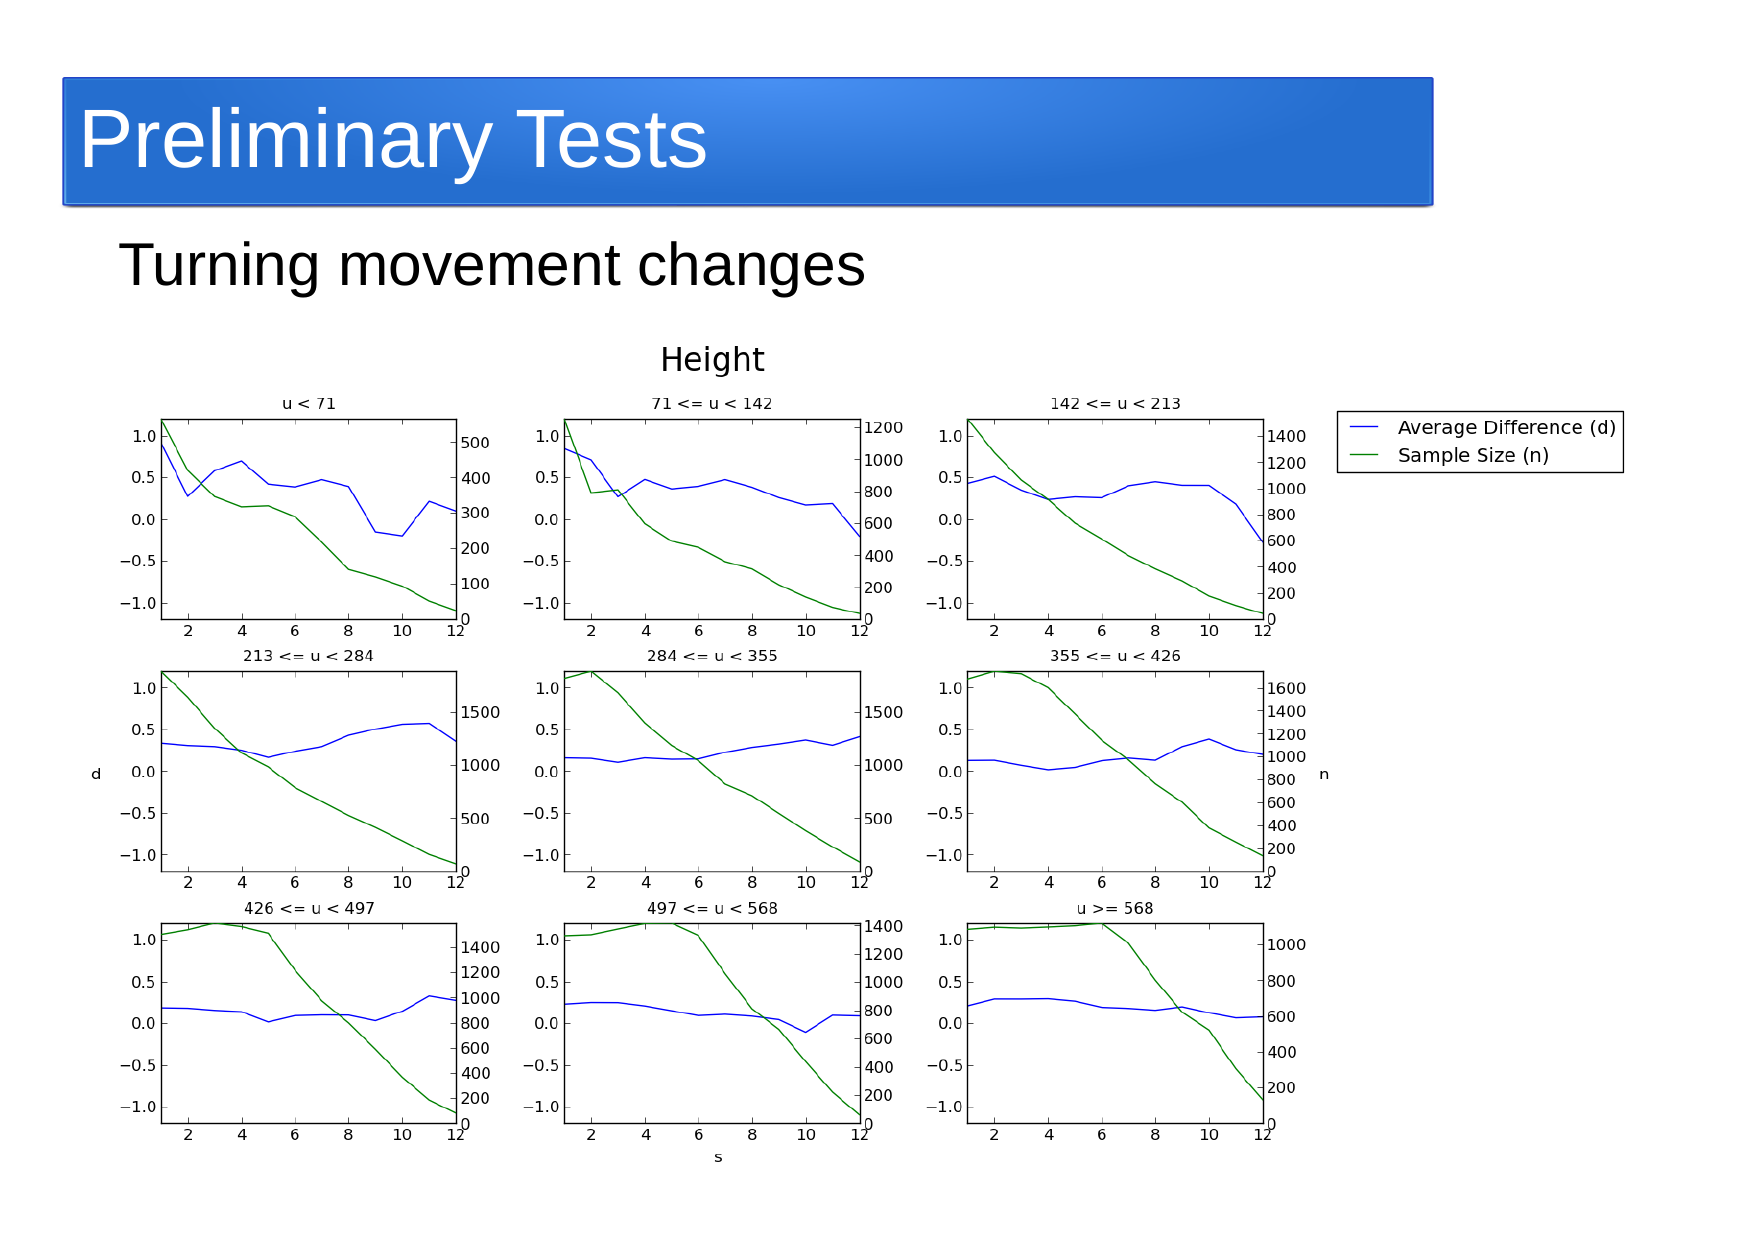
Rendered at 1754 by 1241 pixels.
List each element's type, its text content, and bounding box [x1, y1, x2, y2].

text_box Turning movement changes [103, 223, 931, 306]
picture [58, 77, 1439, 209]
picture [58, 328, 1696, 1179]
title Preliminary Tests [78, 80, 1429, 198]
